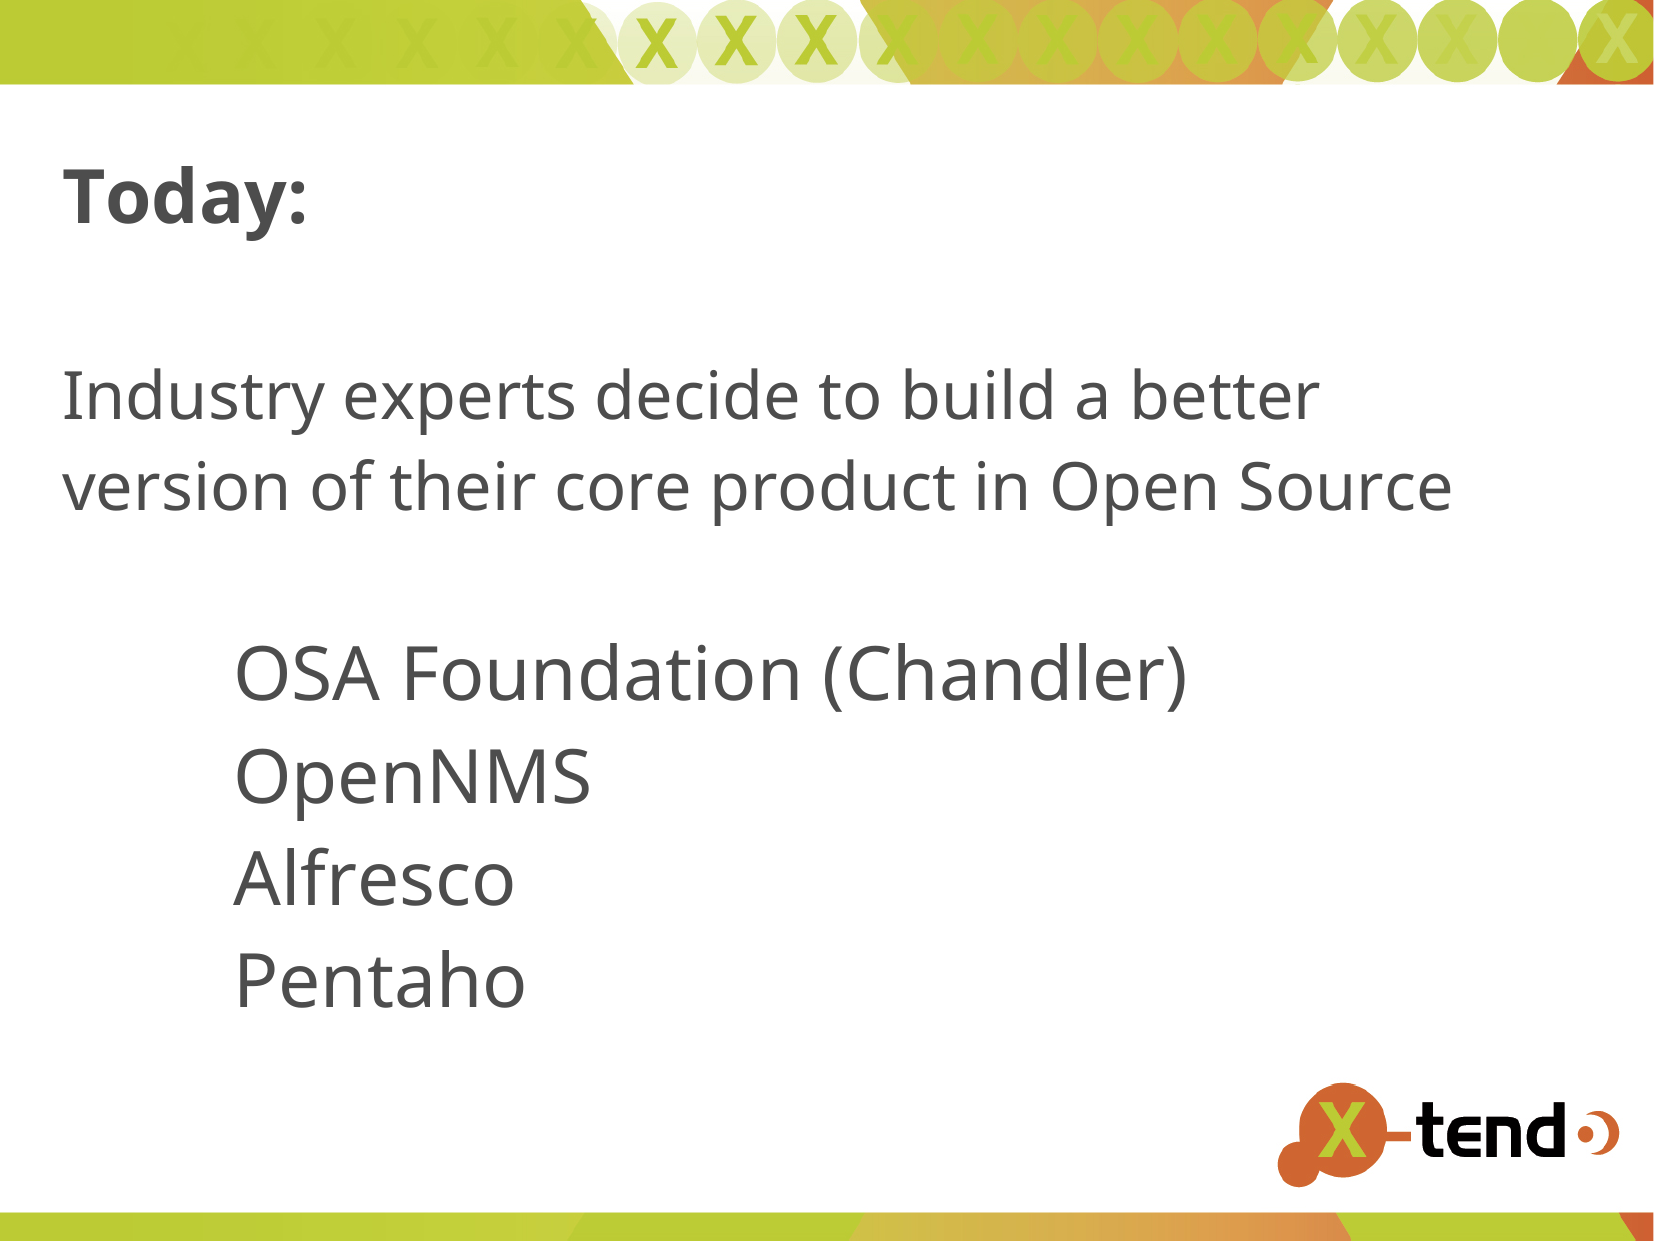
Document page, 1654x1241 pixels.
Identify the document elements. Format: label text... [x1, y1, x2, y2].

text_box Today: Industry experts decide to build a better version of their core product in Open Source OSA Foundation (Chandler) OpenNMS Alfresco Pentaho [47, 135, 1598, 1241]
picture [0, 0, 1654, 1241]
